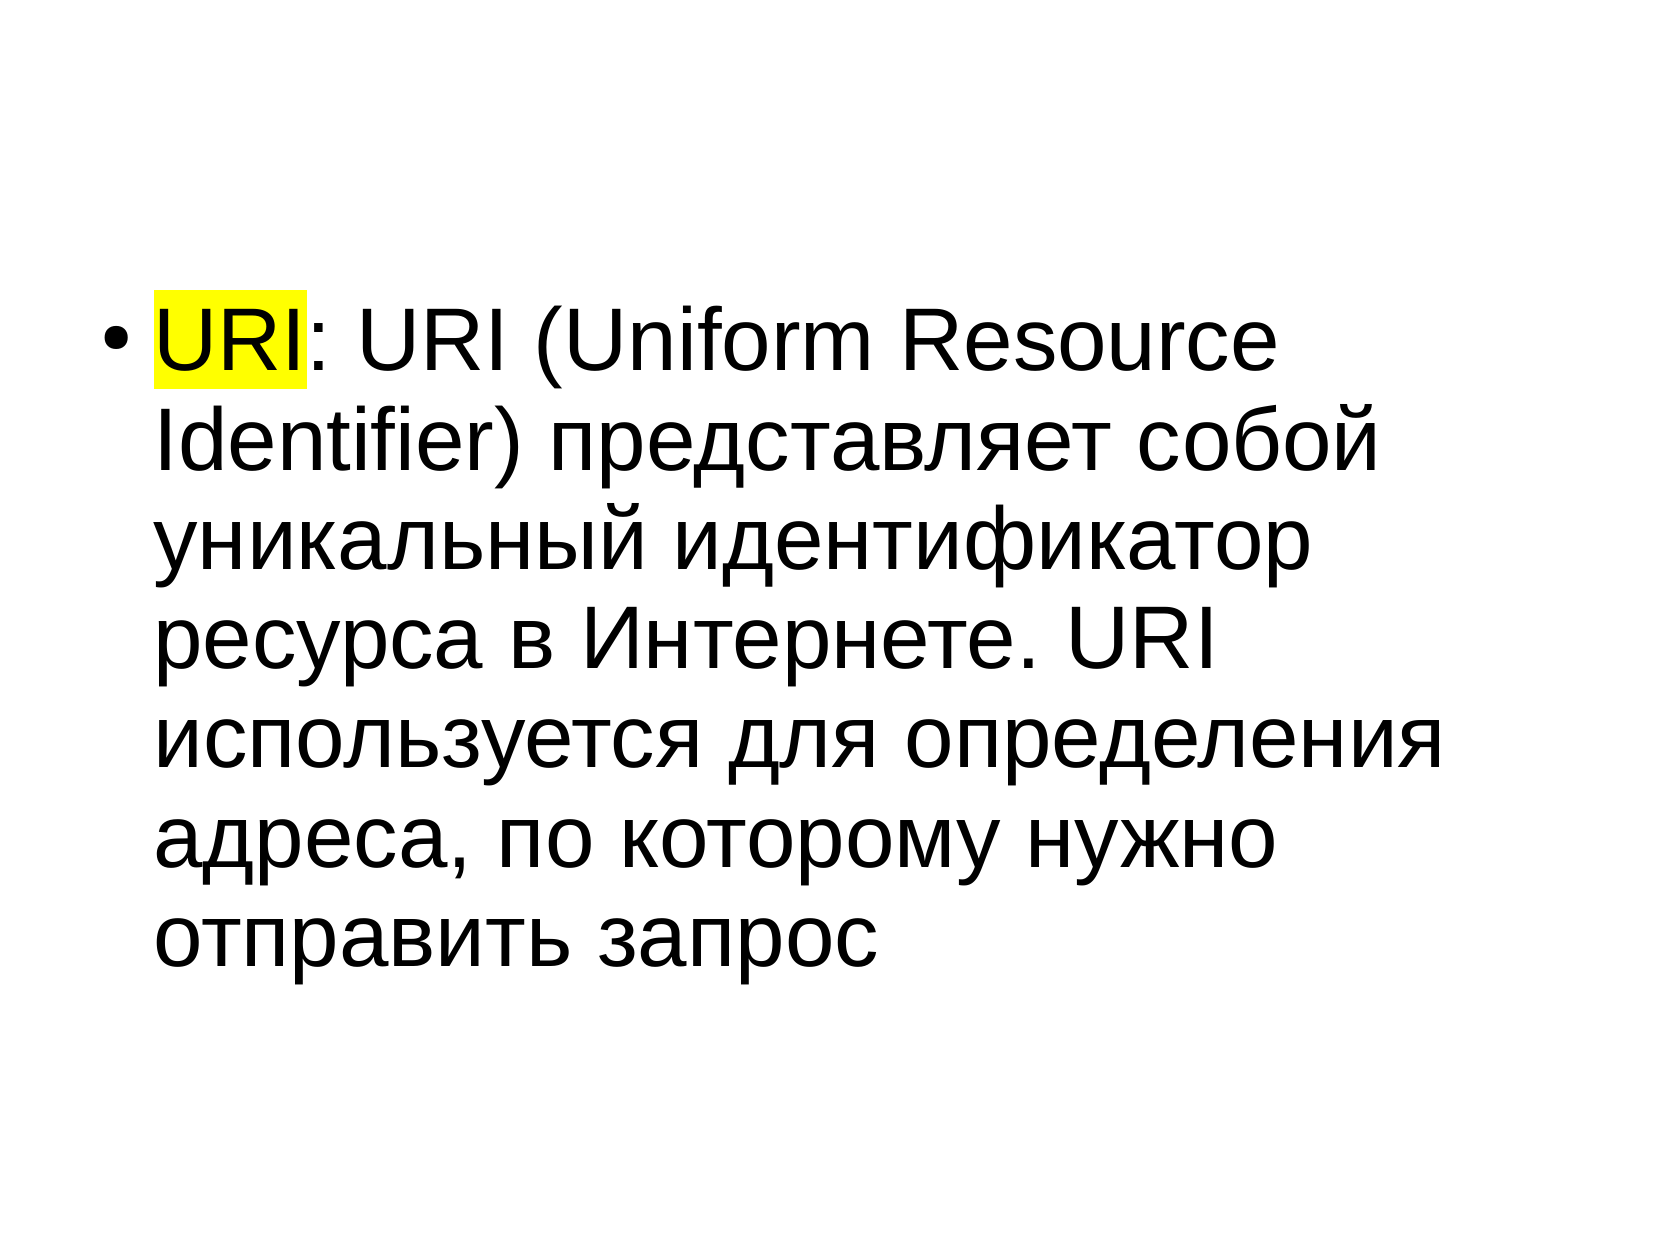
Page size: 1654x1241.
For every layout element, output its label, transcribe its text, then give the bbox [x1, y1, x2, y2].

list URI: URI (Uniform Resource Identifier) представляет собой уникальный идентификатор ресурса в Интернете. URI используется для определения адреса, по которому нужно отправить запрос [82, 290, 1571, 1010]
